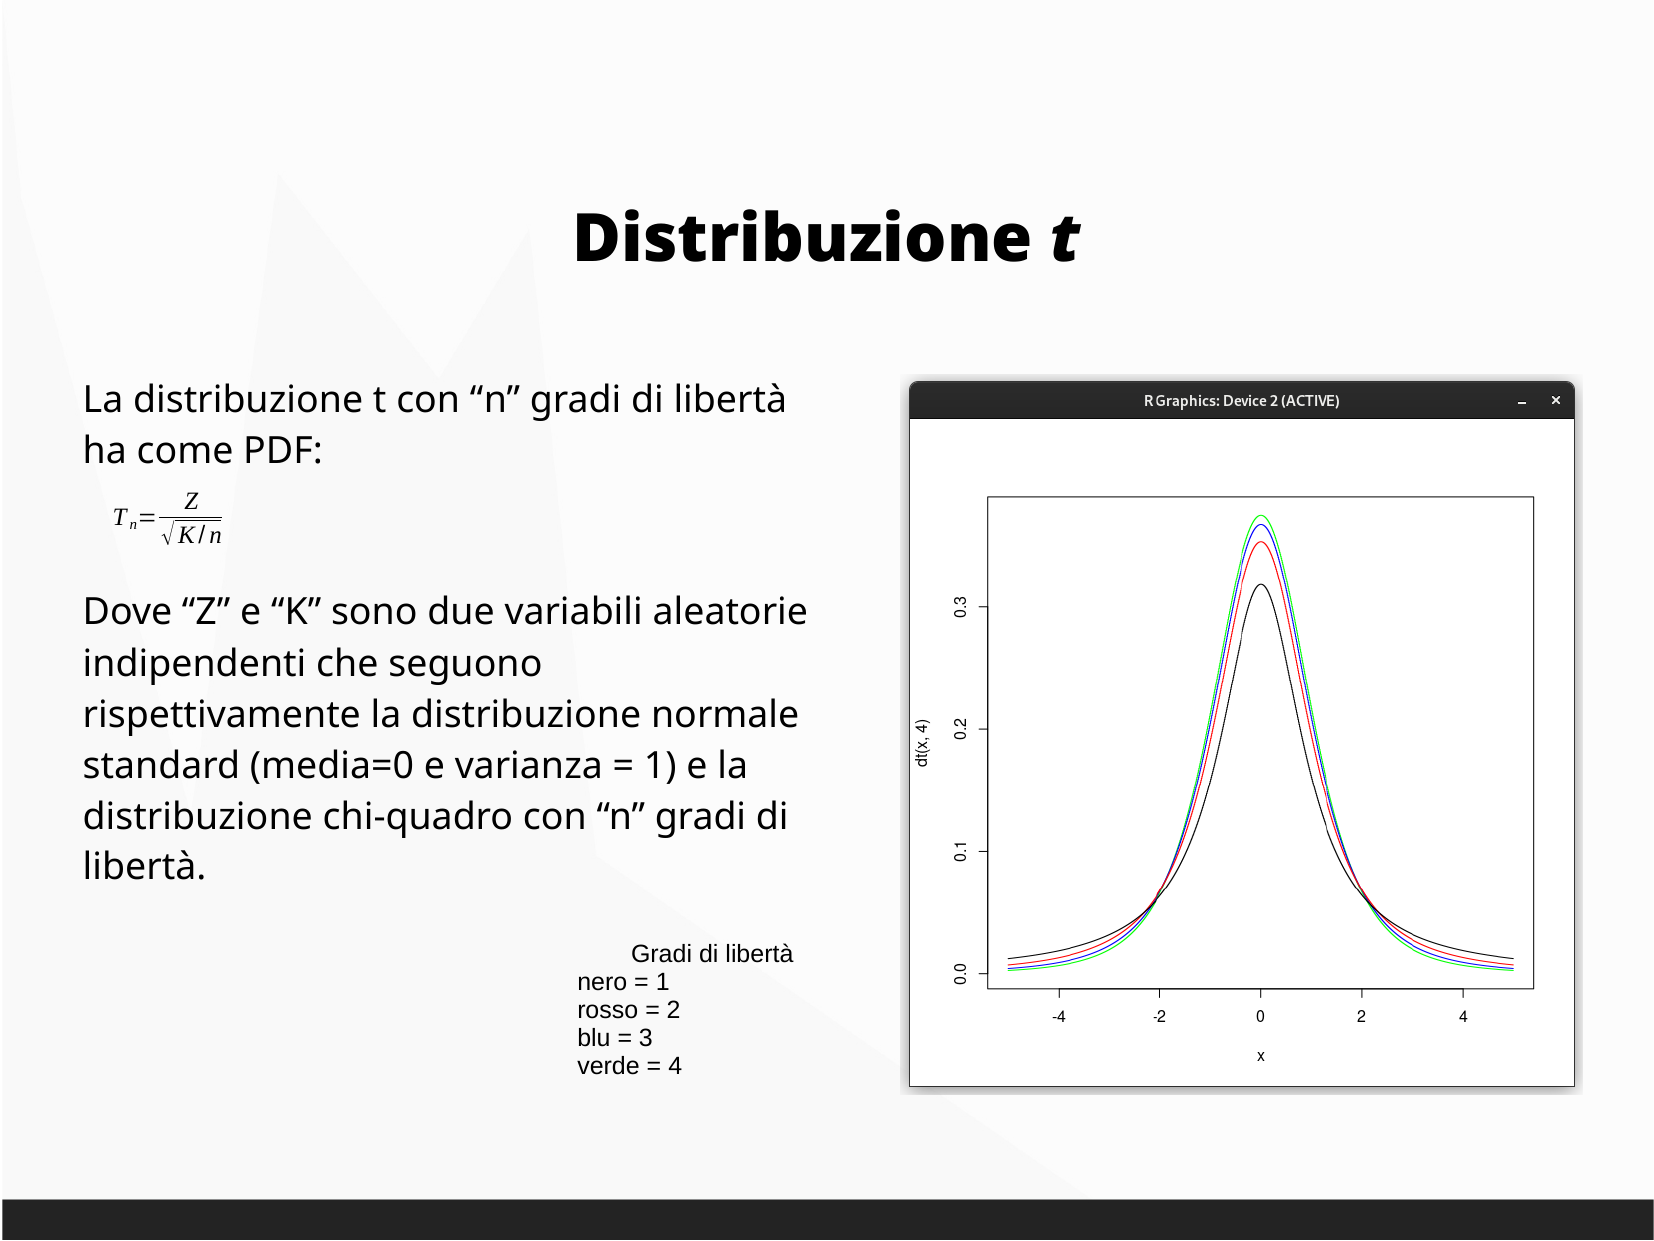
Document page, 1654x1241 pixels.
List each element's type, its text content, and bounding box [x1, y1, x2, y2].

list La distribuzione t con “n” gradi di libertà ha come PDF: Dove “Z” e “K” sono due variabili aleatorie indipendenti che seguono rispettivamente la distribuzione normale standard (media=0 e varianza = 1) e la distribuzione chi-quadro con “n” gradi di libertà. [82, 372, 826, 1093]
text_box Gradi di libertà nero = 1 rosso = 2 blu = 3 verde = 4 [562, 932, 863, 1088]
chart [112, 487, 224, 549]
picture [2, 0, 1654, 1241]
title Distribuzione t [82, 132, 1571, 340]
